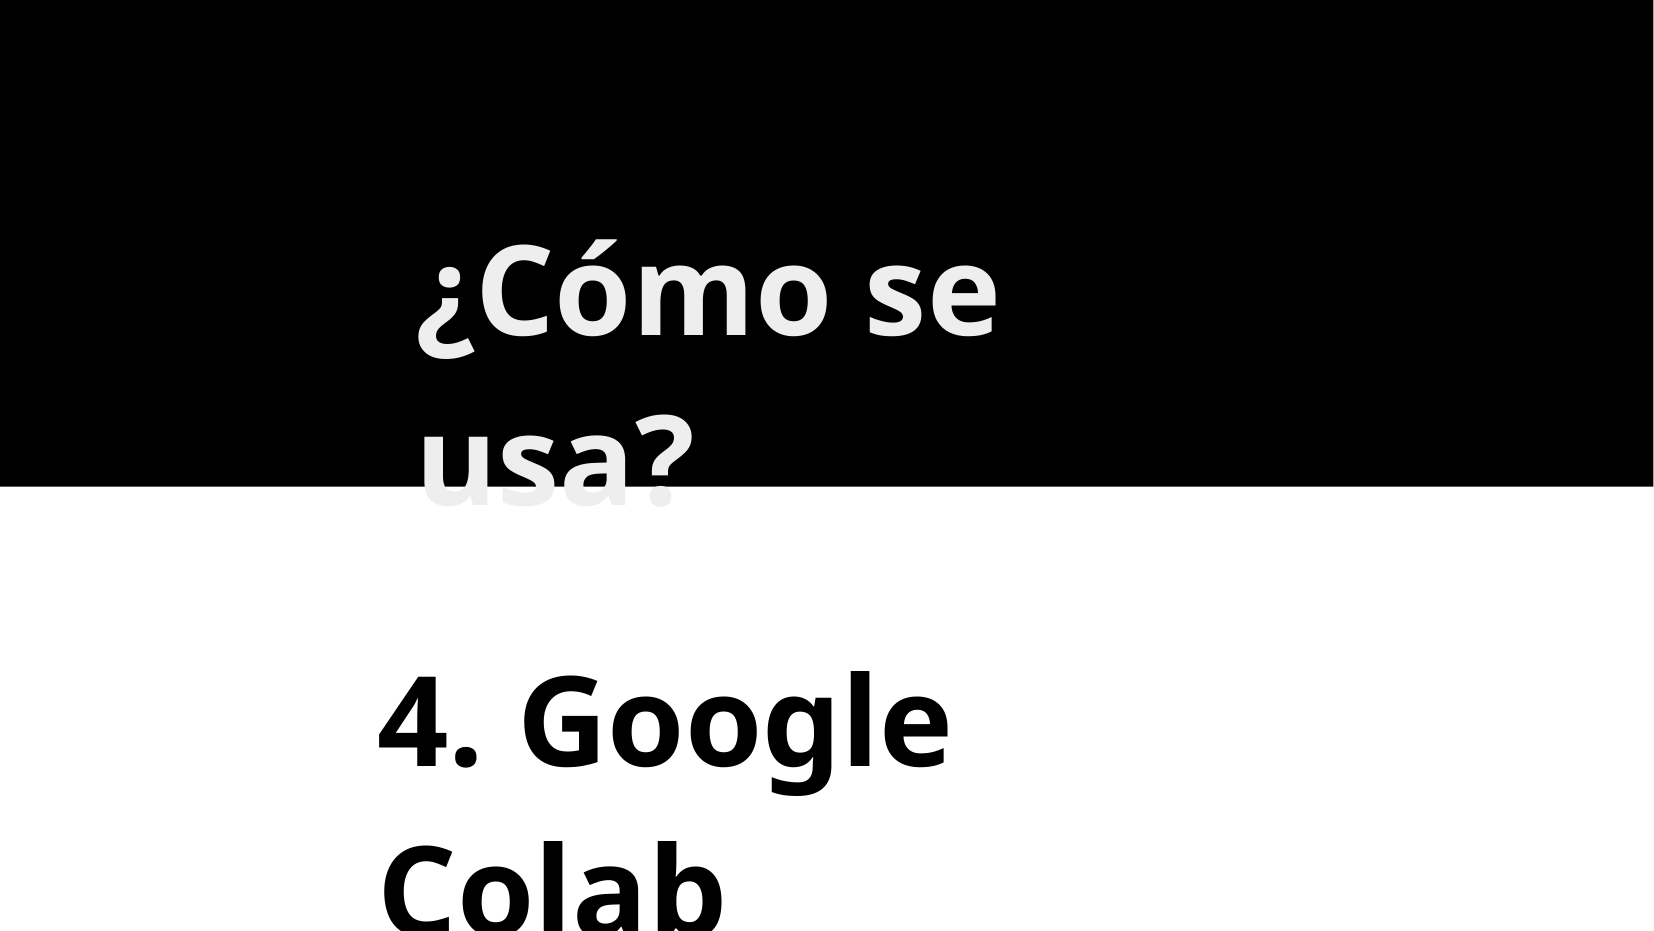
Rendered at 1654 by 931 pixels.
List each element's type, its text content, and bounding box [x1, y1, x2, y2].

text_box 4. Google Colab [362, 625, 1291, 770]
text_box [583, 473, 607, 487]
text_box [0, 0, 1654, 487]
text_box ¿Cómo se usa? [400, 194, 1254, 335]
